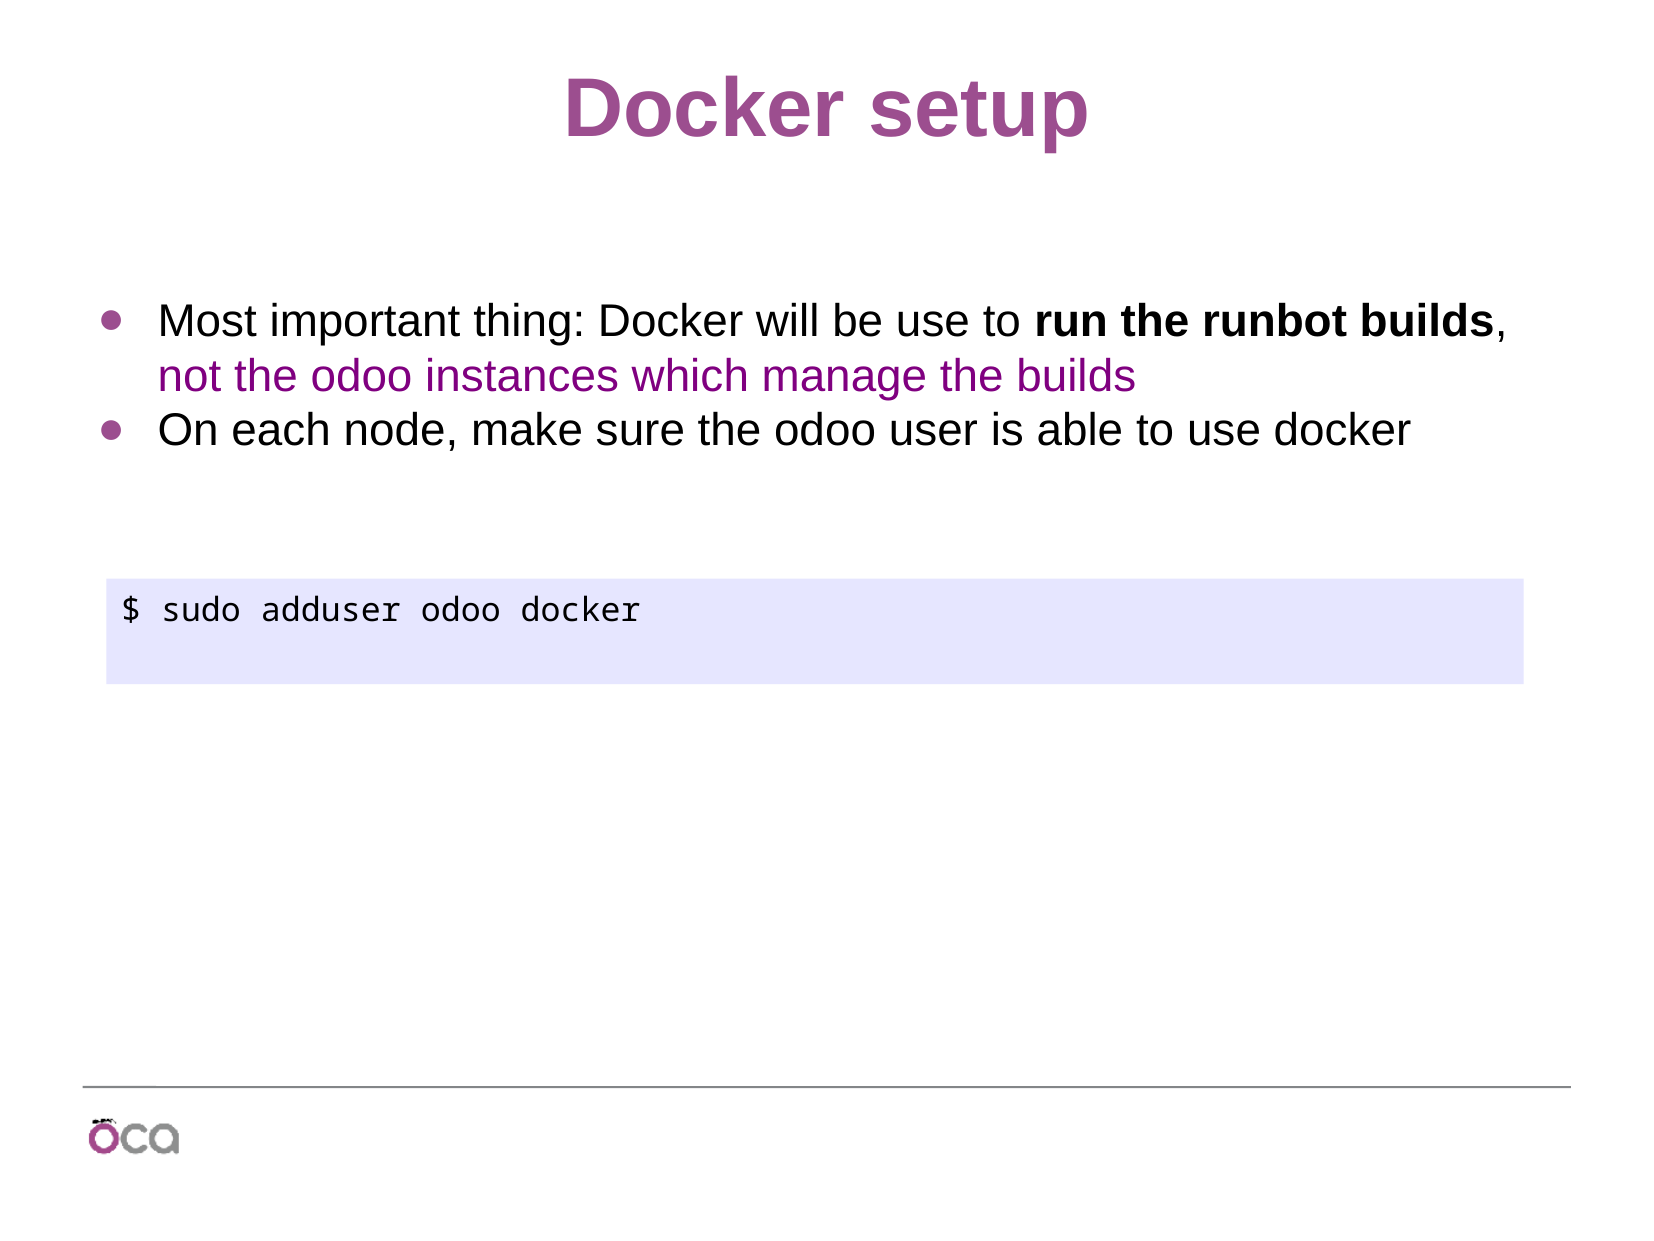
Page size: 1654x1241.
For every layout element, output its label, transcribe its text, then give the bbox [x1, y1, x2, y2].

list Most important thing: Docker will be use to run the runbot builds, not the odoo instances which manage the builds On each node, make sure the odoo user is able to use docker [82, 290, 1571, 1010]
title Docker setup [82, 0, 1571, 207]
picture [82, 1089, 186, 1191]
text_box $ sudo adduser odoo docker [106, 578, 1524, 669]
